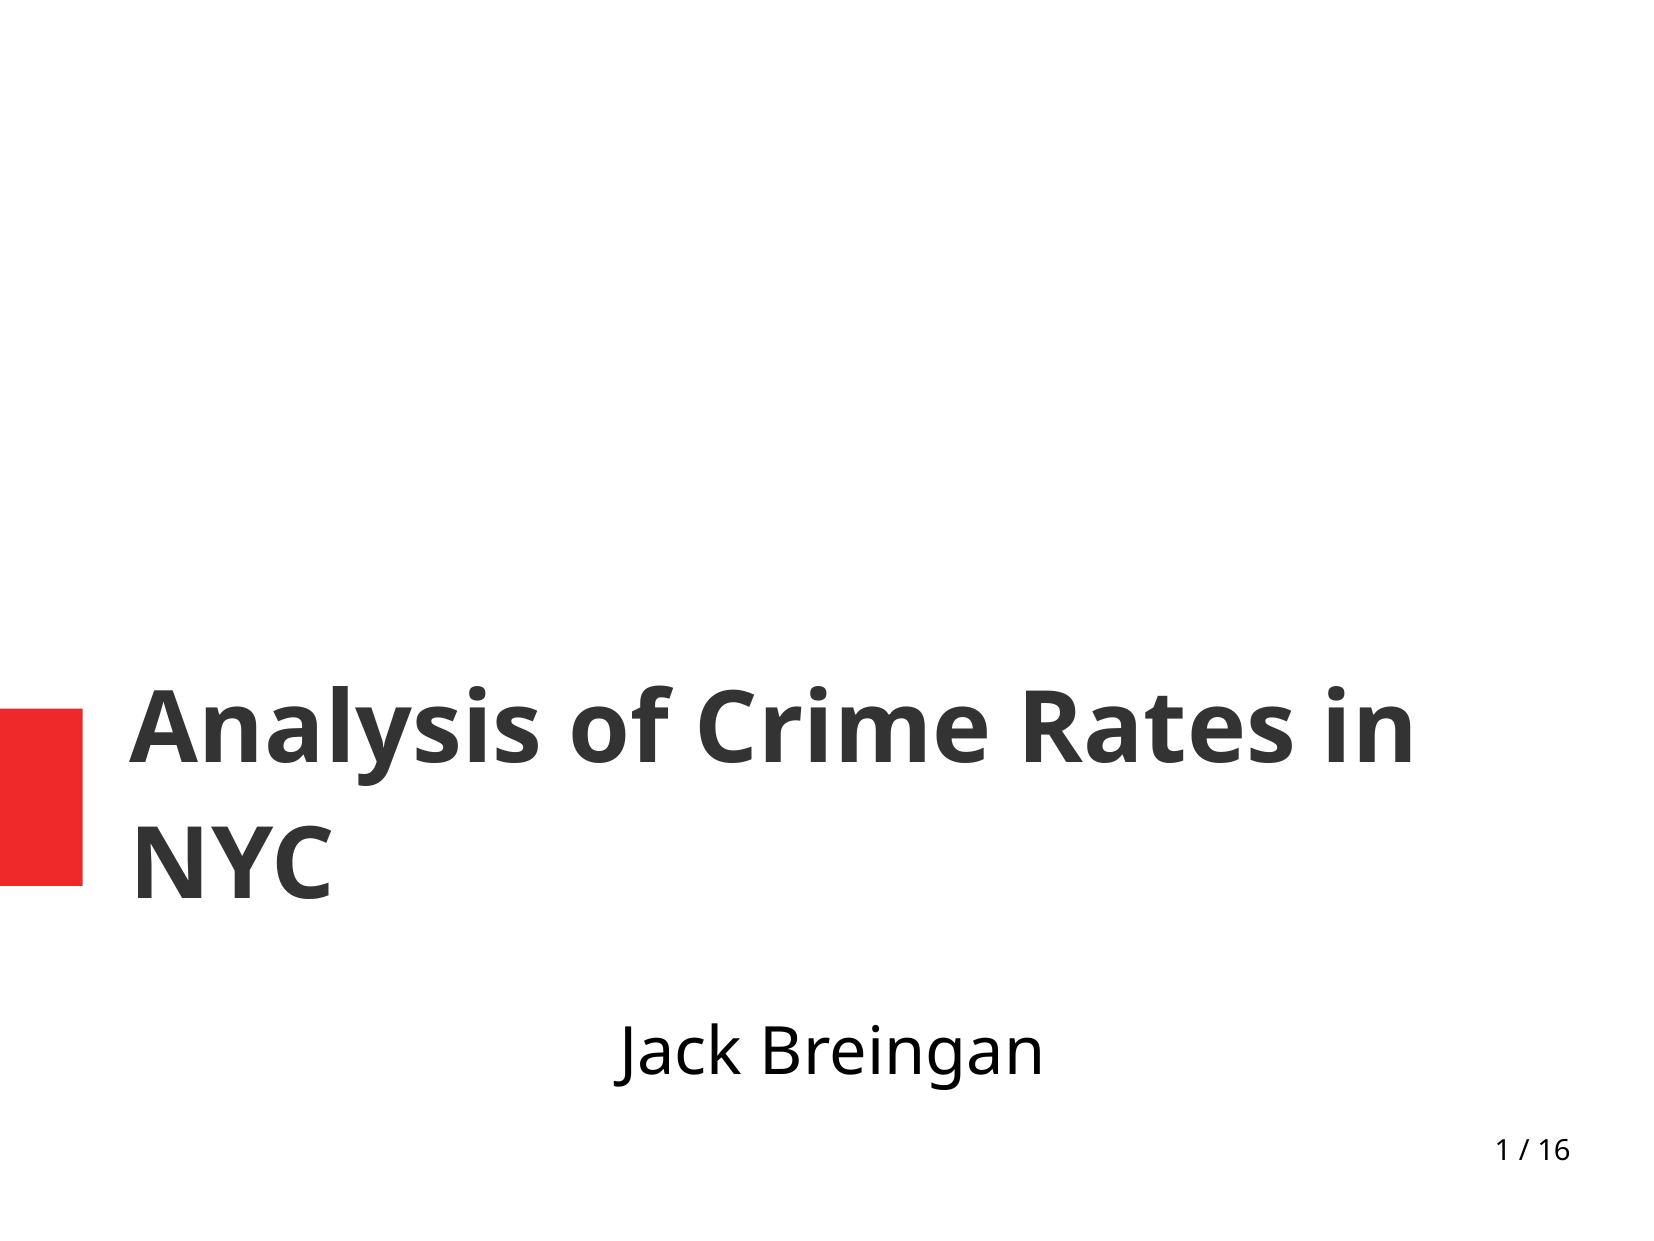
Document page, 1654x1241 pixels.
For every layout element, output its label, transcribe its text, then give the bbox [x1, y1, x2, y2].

subtitle Jack Breingan [129, 968, 1536, 1130]
title Analysis of Crime Rates in NYC [129, 655, 1536, 928]
